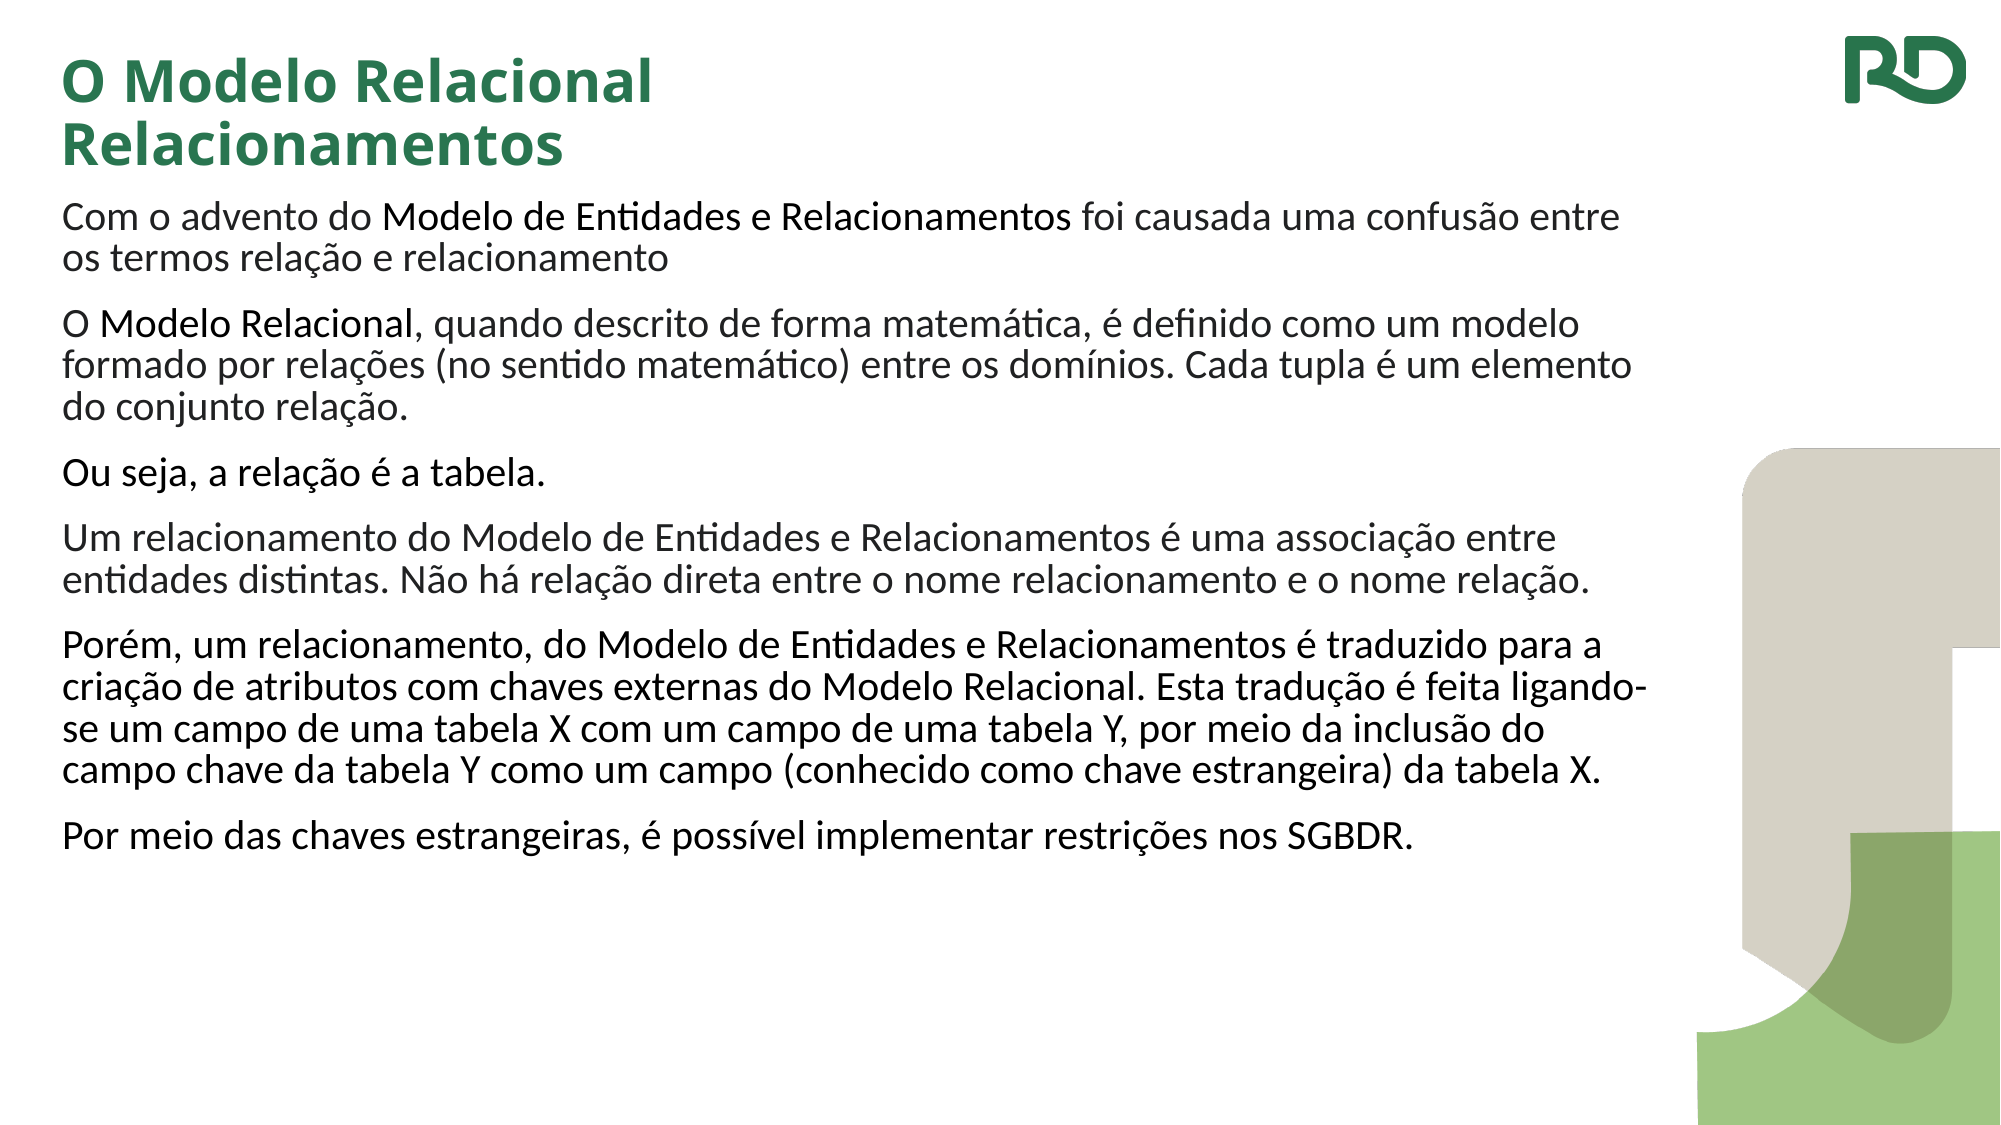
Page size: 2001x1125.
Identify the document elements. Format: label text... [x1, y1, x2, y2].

text_box O Modelo Relacional Relacionamentos [45, 45, 1489, 193]
picture [1683, 416, 2000, 1125]
text_box Com o advento do Modelo de Entidades e Relacionamentos foi causada uma confusão entre os termos relação e relacionamento O Modelo Relacional, quando descrito de forma matemática, é definido como um modelo formado por relações (no sentido matemático) entre os domínios. Cada tupla é um elemento do conjunto relação. Ou seja, a relação é a tabela. Um relacionamento do Modelo de Entidades e Relacionamentos é uma associação entre entidades distintas. Não há relação direta entre o nome relacionamento e o nome relação. Porém, um relacionamento, do Modelo de Entidades e Relacionamentos é traduzido para a criação de atributos com chaves externas do Modelo Relacional. Esta tradução é feita ligando-se um campo de uma tabela X com um campo de uma tabela Y, por meio da inclusão do campo chave da tabela Y como um campo (conhecido como chave estrangeira) da tabela X. Por meio das chaves estrangeiras, é possível implementar restrições nos SGBDR. [47, 191, 1666, 875]
